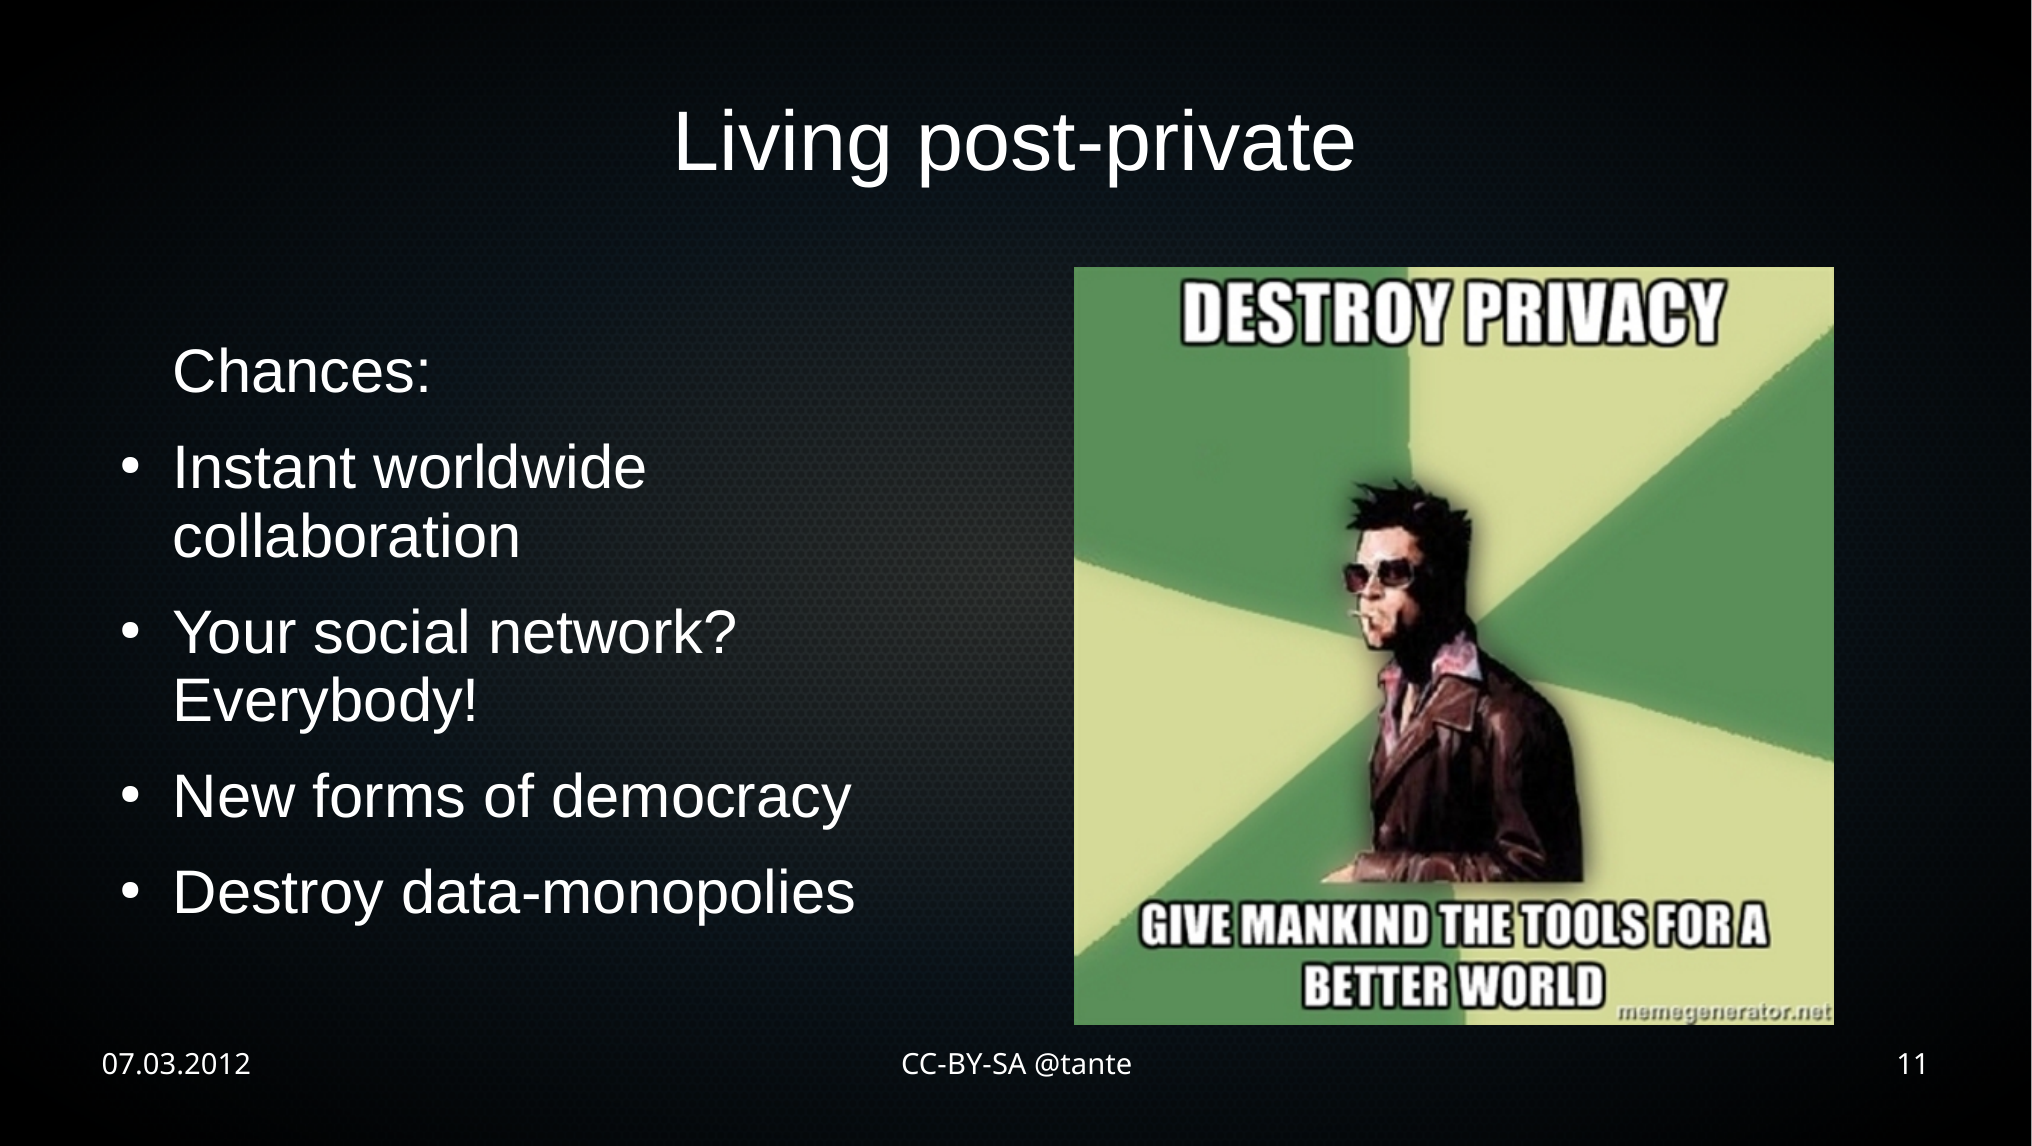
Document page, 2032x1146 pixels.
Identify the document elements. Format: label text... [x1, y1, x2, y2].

list Chances: Instant worldwide collaboration Your social network? Everybody! New forms of democracy Destroy data-monopolies [101, 268, 974, 1025]
picture [0, 0, 2032, 1146]
title Living post-private [101, 45, 1930, 237]
